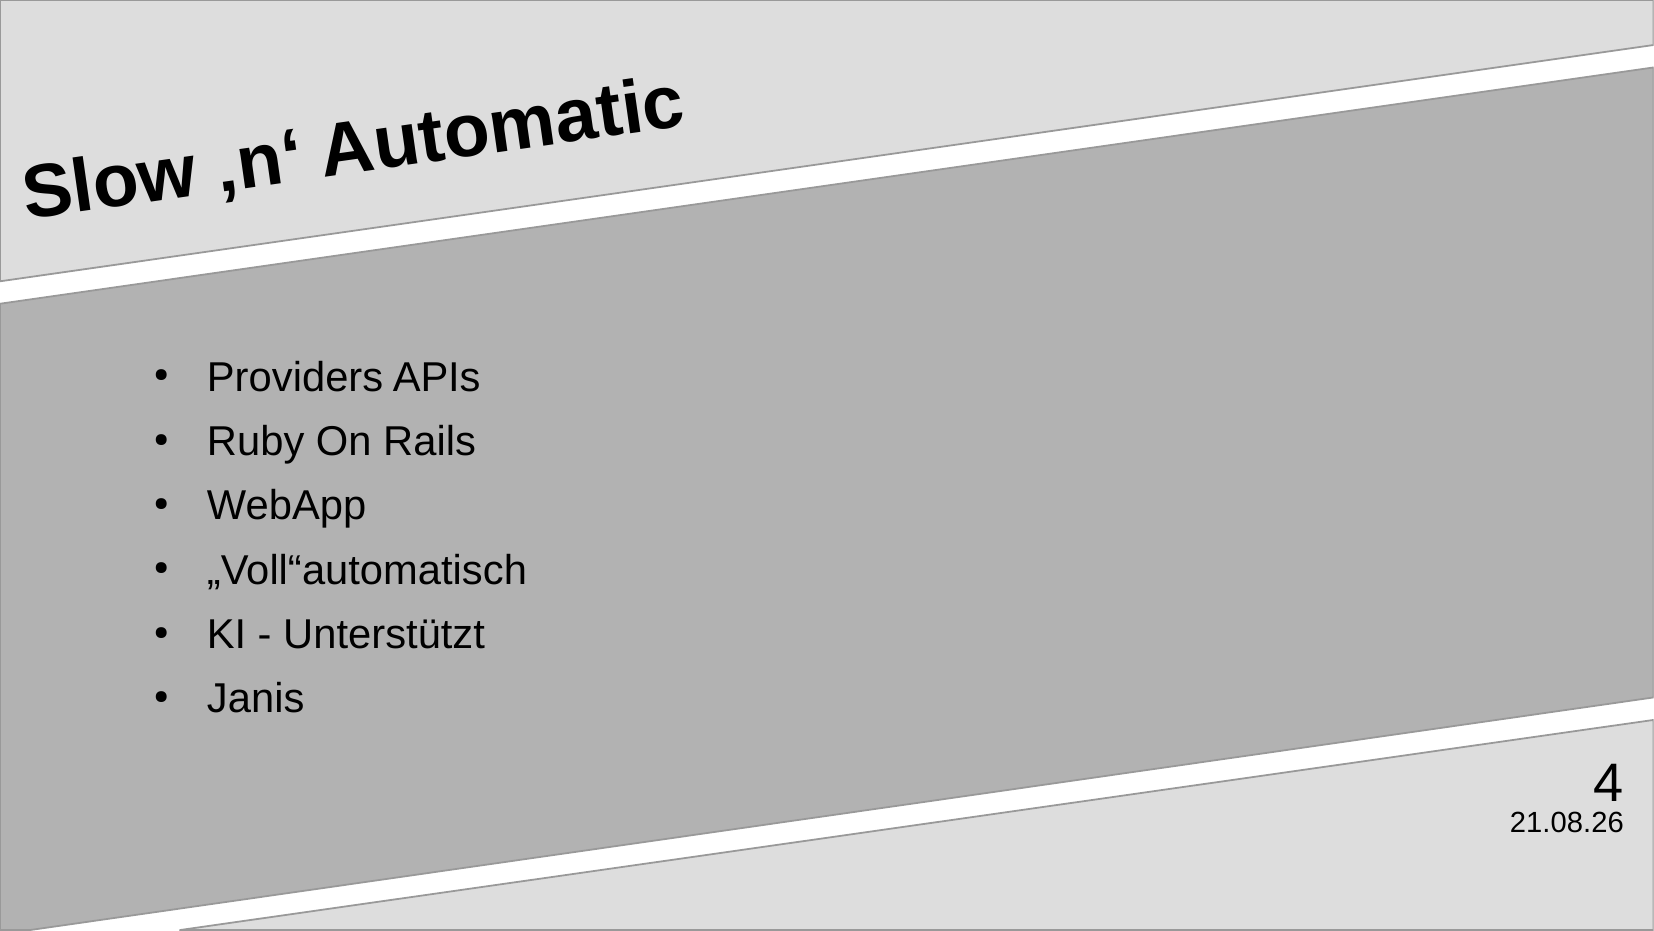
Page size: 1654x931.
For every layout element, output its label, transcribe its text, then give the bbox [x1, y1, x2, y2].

list Providers APIs Ruby On Rails WebApp „Voll“automatisch KI - Unterstützt Janis [135, 353, 1592, 893]
title Slow ‚n‘ Automatic [11, 0, 1496, 272]
